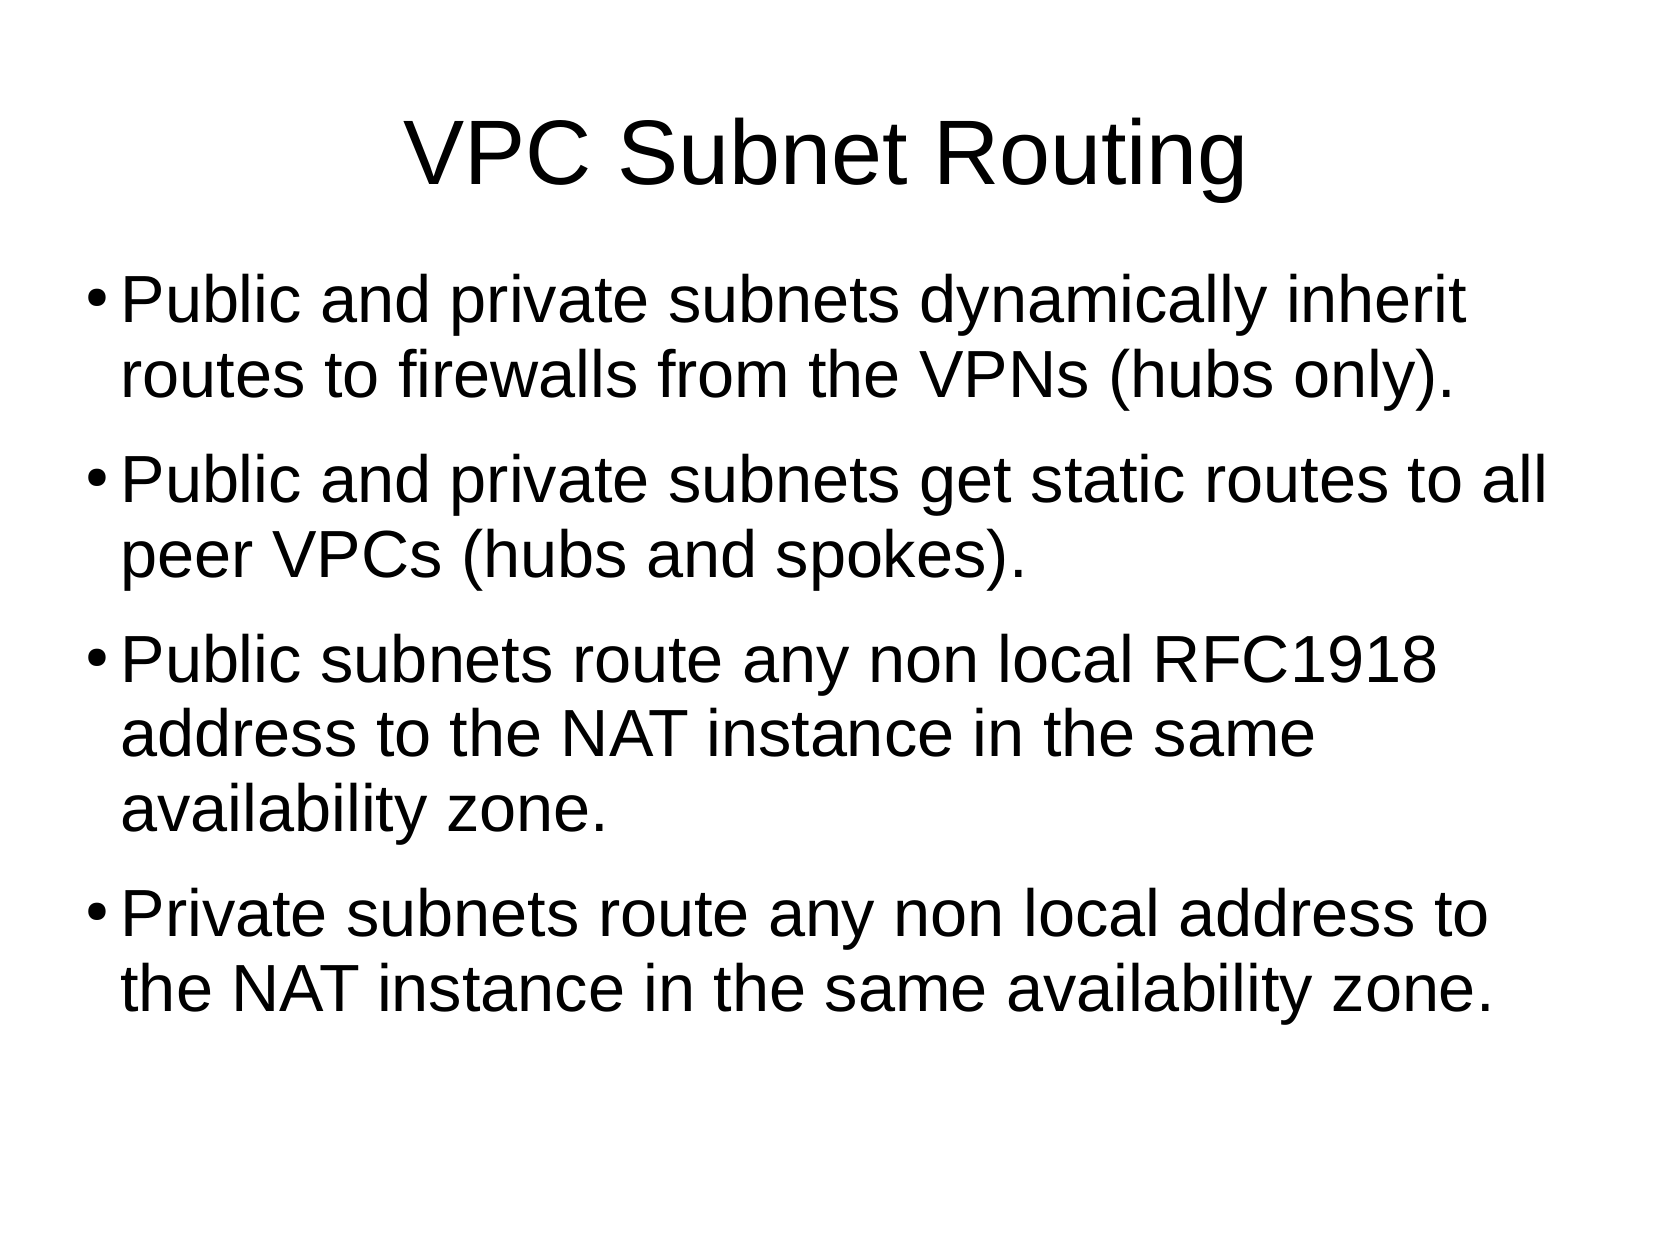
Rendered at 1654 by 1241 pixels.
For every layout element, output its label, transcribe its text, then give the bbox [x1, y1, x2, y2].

subtitle Public and private subnets dynamically inherit routes to firewalls from the VPNs (hubs only). Public and private subnets get static routes to all peer VPCs (hubs and spokes). Public subnets route any non local RFC1918 address to the NAT instance in the same availability zone. Private subnets route any non local address to the NAT instance in the same availability zone. [85, 262, 1574, 1026]
title VPC Subnet Routing [82, 49, 1571, 257]
